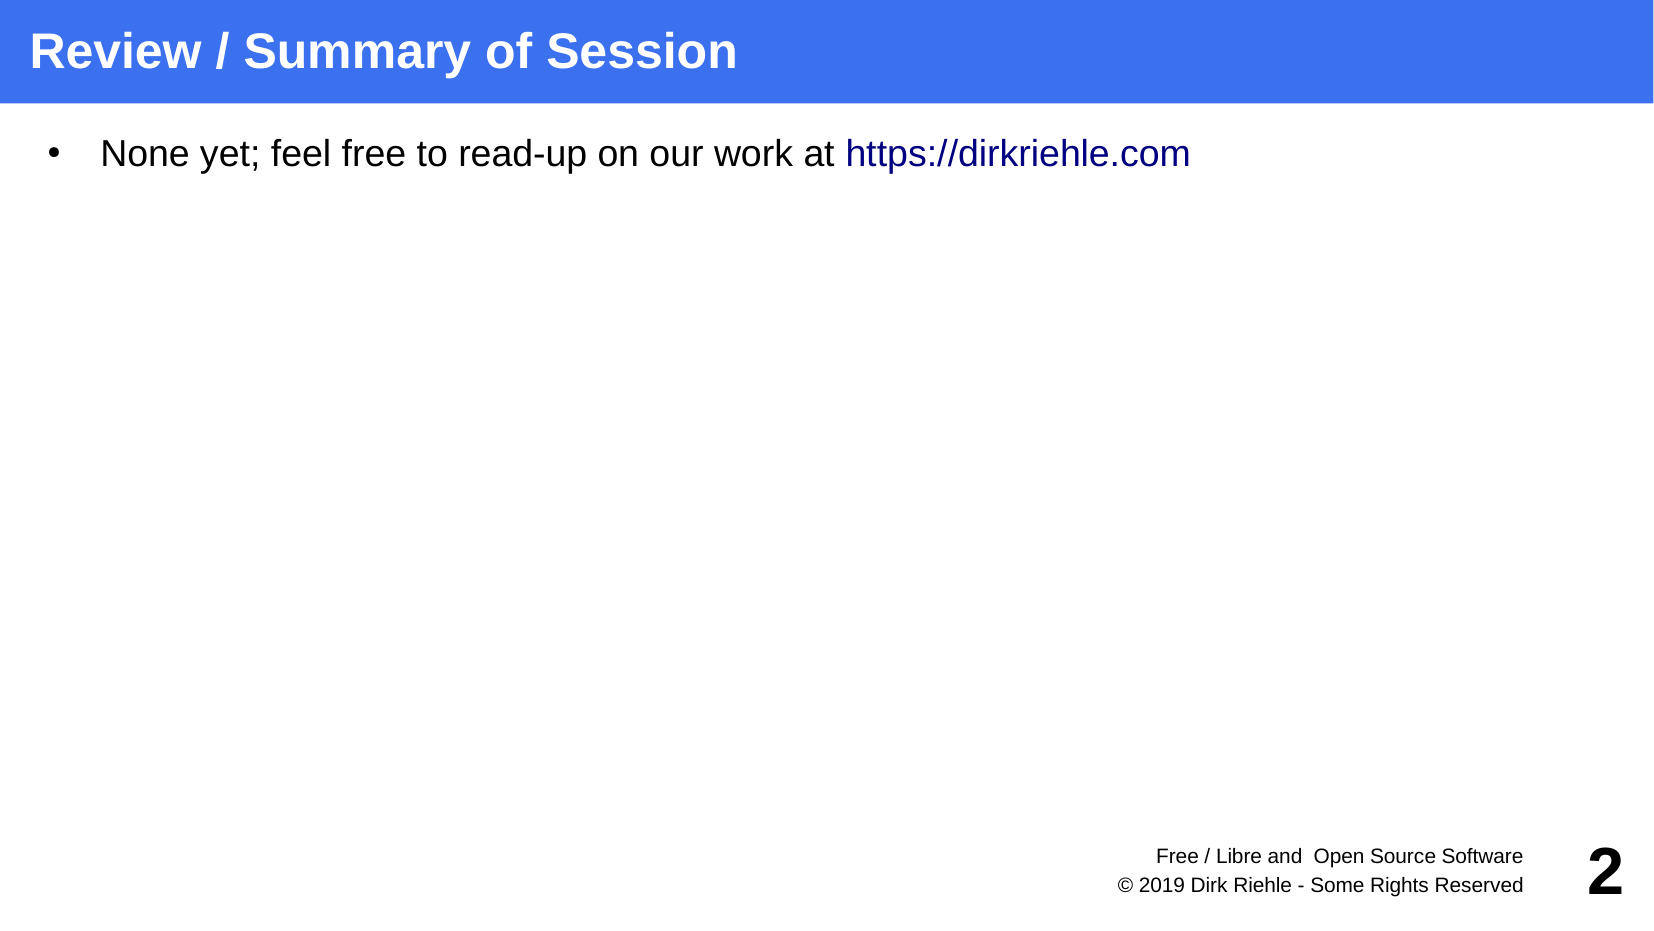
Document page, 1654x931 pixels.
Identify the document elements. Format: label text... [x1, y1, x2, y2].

title Review / Summary of Session [0, 0, 1654, 104]
list None yet; feel free to read-up on our work at https://dirkriehle.com [29, 132, 1625, 813]
